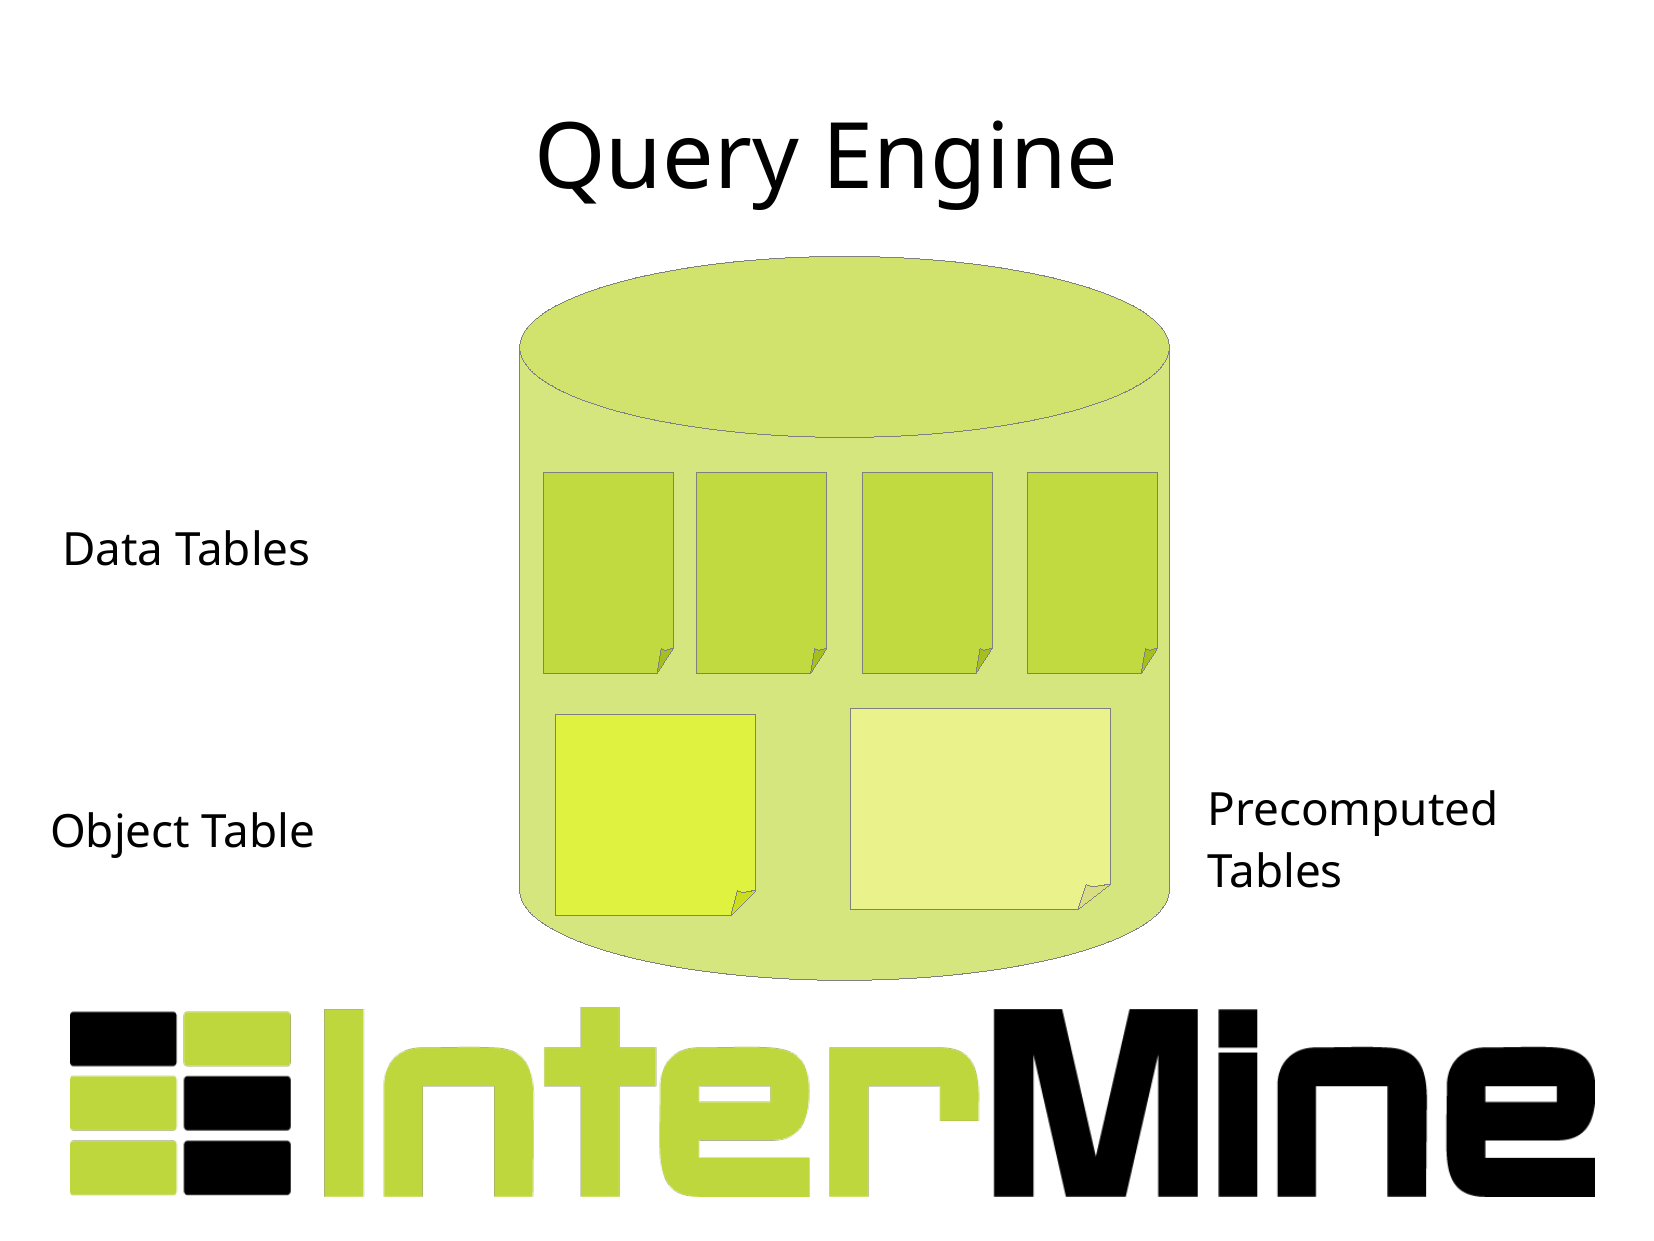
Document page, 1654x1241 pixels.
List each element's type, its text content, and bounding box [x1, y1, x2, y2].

text_box Object Table [35, 791, 497, 860]
text_box Precomputed Tables [1192, 768, 1654, 892]
text_box [519, 351, 1170, 981]
text_box Data Tables [47, 508, 508, 578]
picture [70, 1007, 1595, 1197]
title Query Engine [82, 49, 1571, 257]
